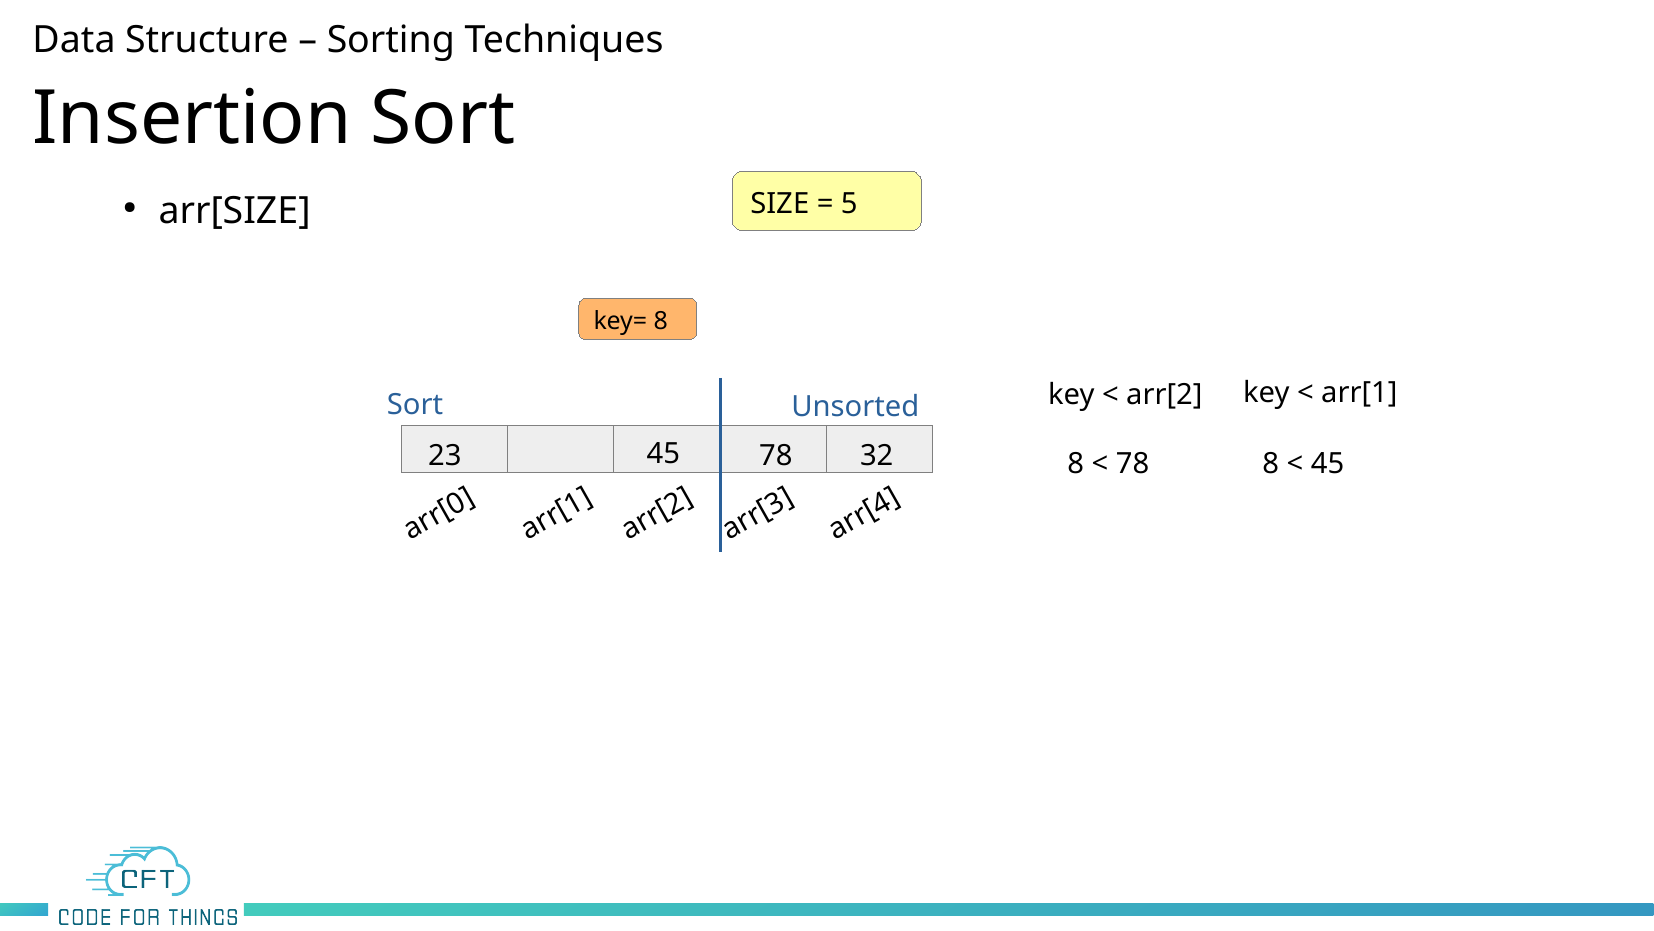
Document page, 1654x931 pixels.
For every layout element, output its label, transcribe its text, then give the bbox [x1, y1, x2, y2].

text_box key < arr[2] [1033, 365, 1241, 415]
text_box arr[0] [377, 450, 519, 566]
text_box arr[SIZE] [108, 176, 353, 243]
text_box key < arr[1] [1228, 364, 1436, 414]
picture [59, 846, 237, 925]
text_box arr[1] [495, 450, 632, 587]
text_box arr[2] [596, 467, 719, 566]
text_box arr[4] [806, 450, 957, 587]
text_box [722, 425, 776, 473]
text_box key= 8 [578, 295, 698, 340]
text_box Sort [372, 375, 479, 425]
text_box Unsorted [776, 377, 977, 437]
text_box [812, 437, 845, 473]
text_box 78 [744, 427, 812, 477]
text_box [401, 425, 631, 473]
title Data Structure – Sorting Techniques Insertion Sort [32, 12, 1184, 166]
text_box arr[2] [722, 475, 733, 499]
text_box 8 < 45 [1240, 435, 1399, 485]
text_box 23 [413, 427, 481, 477]
text_box 8 < 78 [1045, 435, 1204, 485]
text_box 32 [845, 437, 912, 477]
text_box [732, 171, 922, 231]
text_box [912, 437, 933, 473]
text_box SIZE = 5 [735, 175, 916, 225]
text_box 45 [631, 425, 718, 475]
text_box arr[3] [696, 455, 839, 566]
